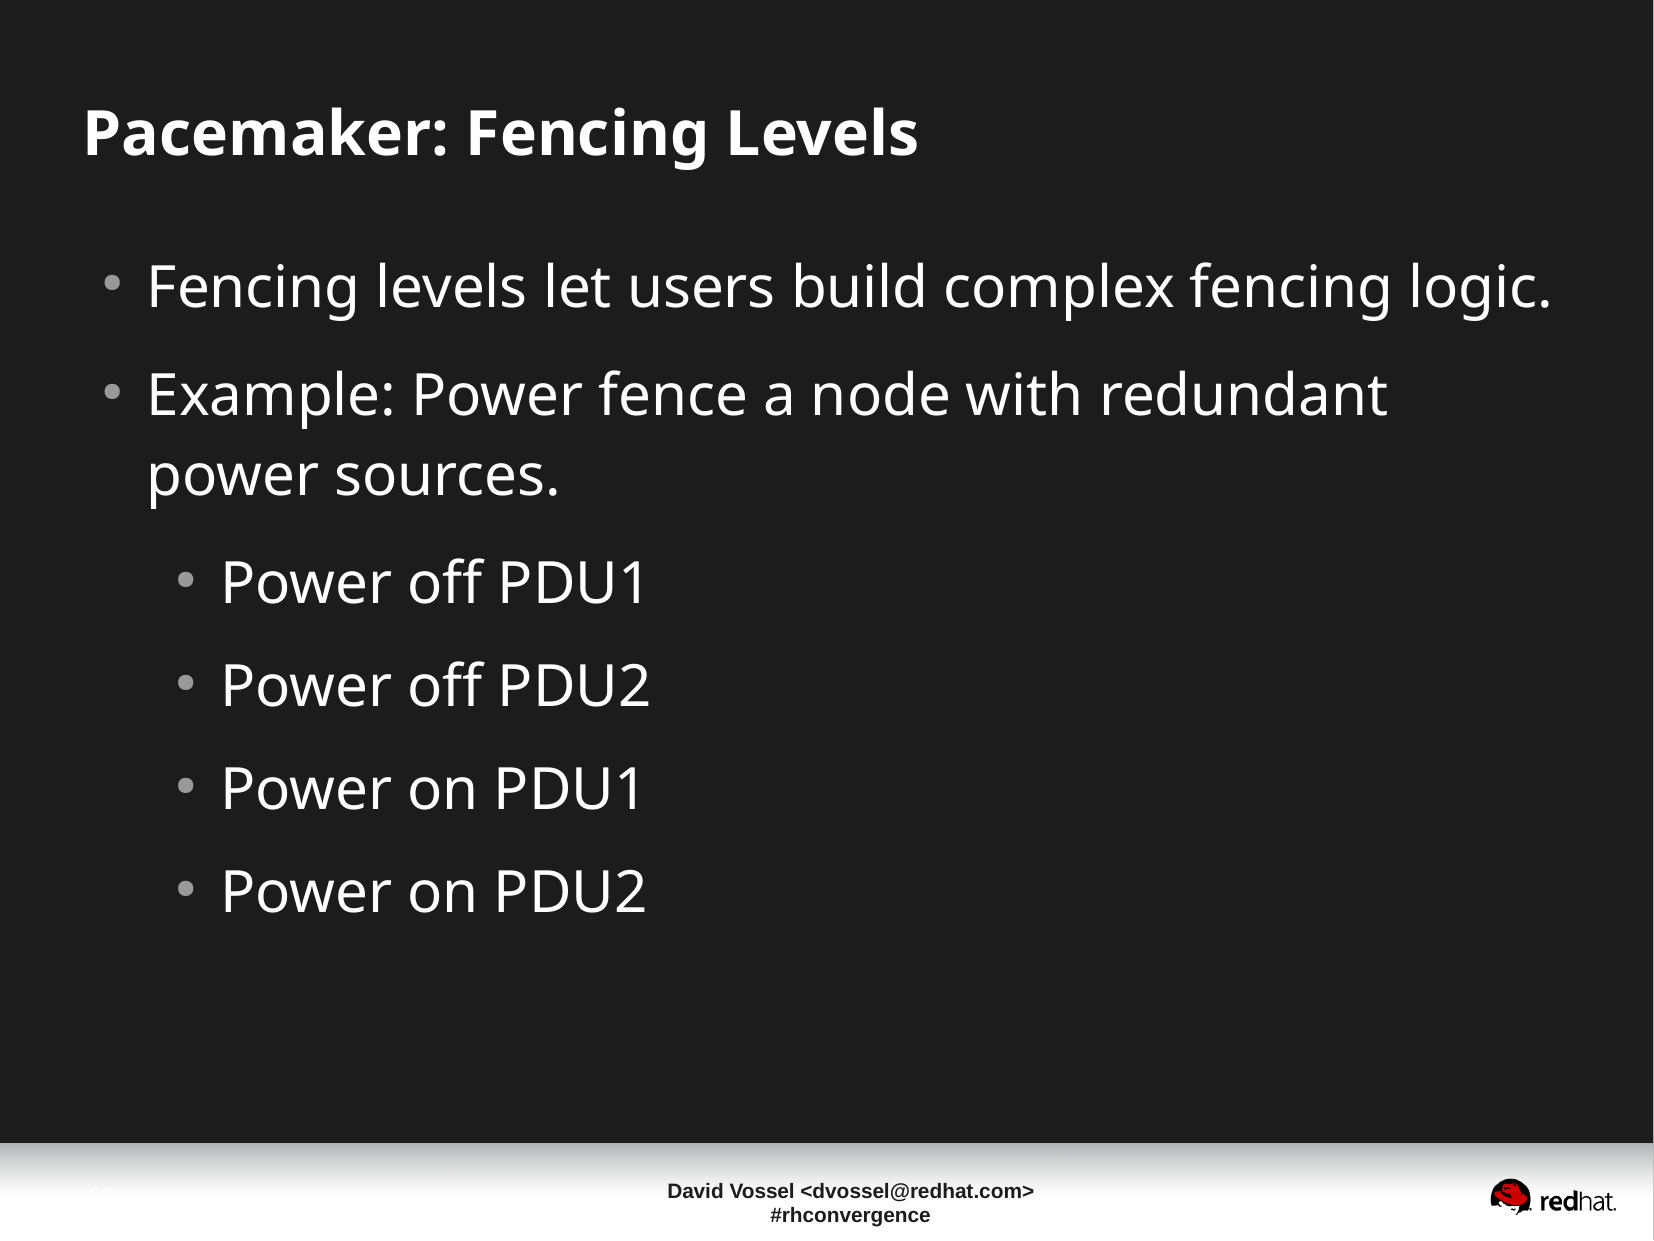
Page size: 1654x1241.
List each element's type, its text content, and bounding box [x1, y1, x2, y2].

list Fencing levels let users build complex fencing logic. Example: Power fence a node with redundant power sources. Power off PDU1 Power off PDU2 Power on PDU1 Power on PDU2 [86, 244, 1576, 1039]
title Pacemaker: Fencing Levels [82, 37, 1571, 226]
picture [0, 1143, 1654, 1241]
